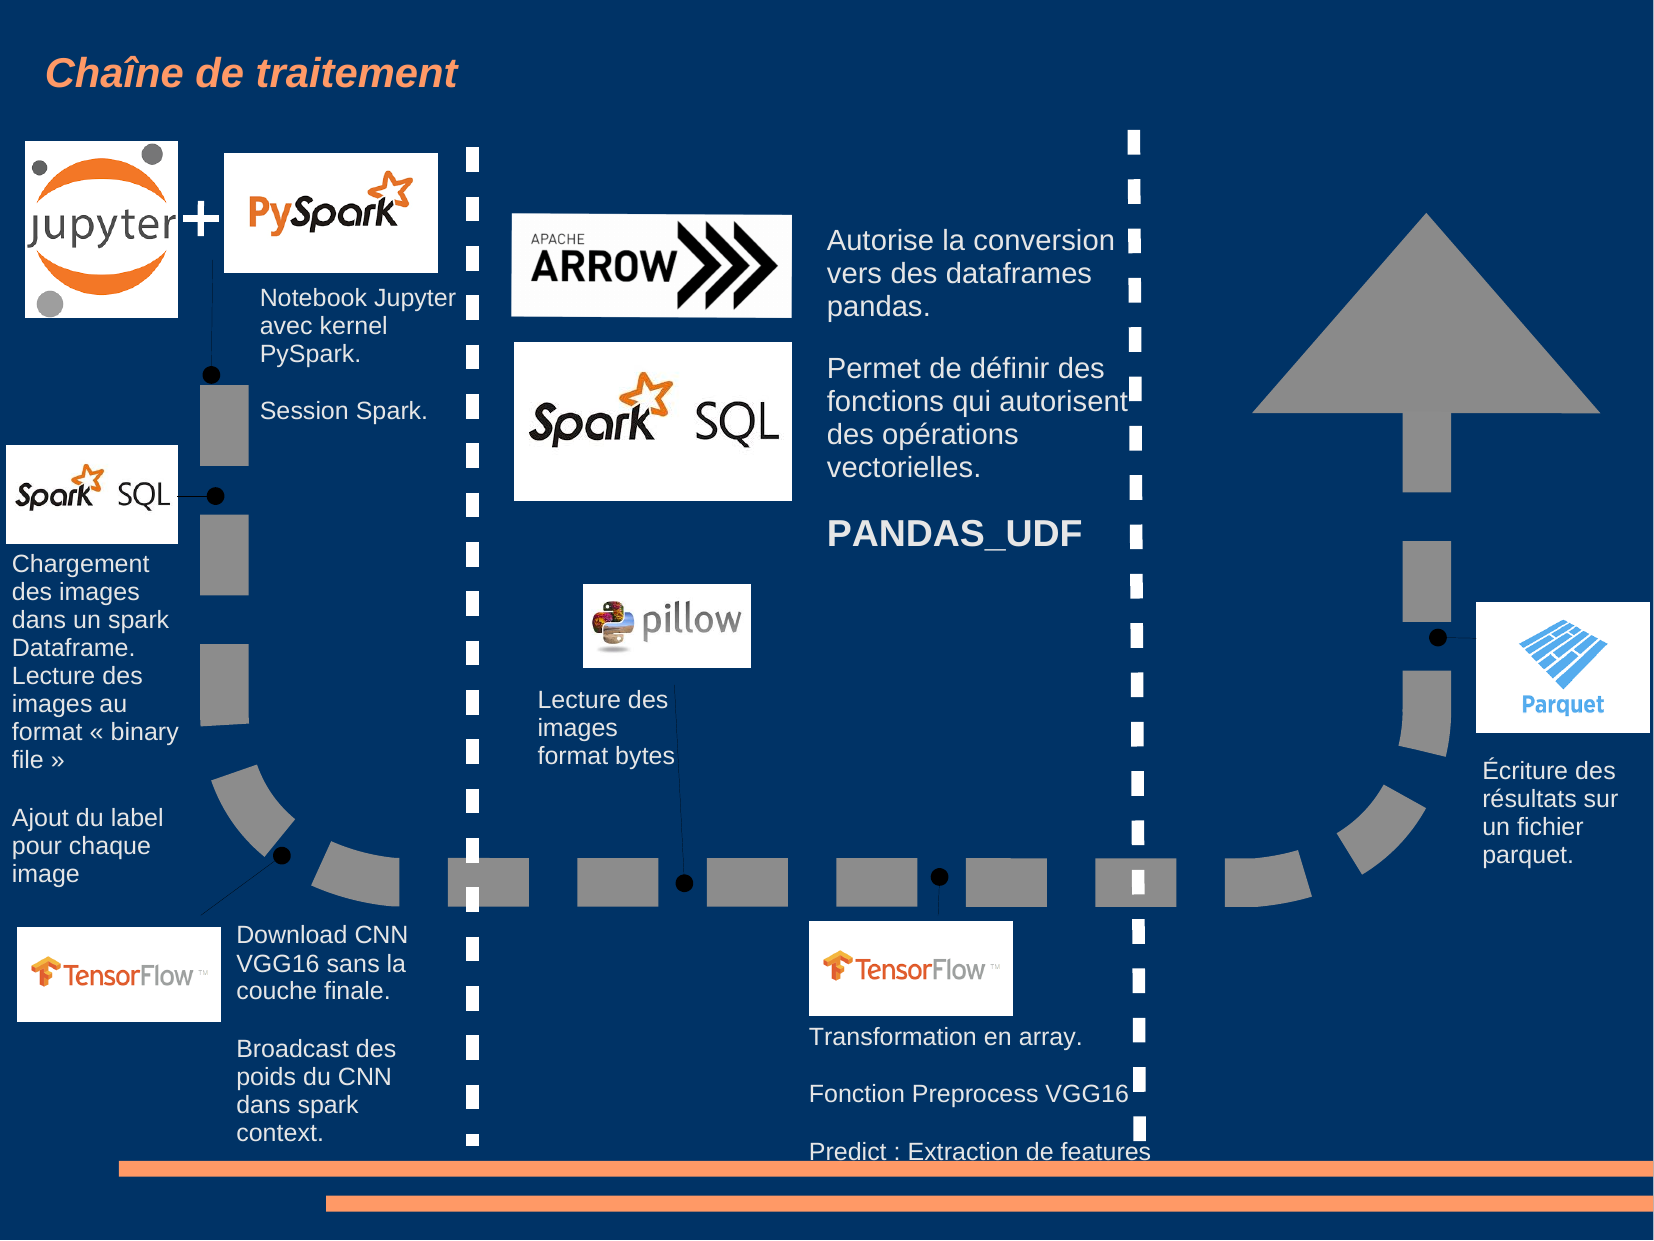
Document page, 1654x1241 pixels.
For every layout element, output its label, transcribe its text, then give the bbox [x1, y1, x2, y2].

list Notebook Jupyter avec kernel PySpark. Session Spark. [188, 283, 461, 483]
list Transformation en array. Fonction Preprocess VGG16 Predict : Extraction de features [738, 1022, 1182, 1224]
list Download CNN VGG16 sans la couche finale. Broadcast des poids du CNN dans spark context. [165, 921, 426, 1205]
list Chargement des images dans un spark Dataframe. Lecture des images au format « binary file » Ajout du label pour chaque image [0, 550, 195, 946]
list Lecture des images format bytes [466, 685, 693, 828]
list Autorise la conversion vers des dataframes pandas. Permet de définir des fonctions qui autorisent des opérations vectorielles. PANDAS_UDF [755, 224, 1158, 618]
list Écriture des résultats sur un fichier parquet. [1411, 756, 1654, 927]
picture [17, 927, 165, 1022]
title Chaîne de traitement [44, 0, 1457, 148]
picture [6, 141, 1650, 1016]
